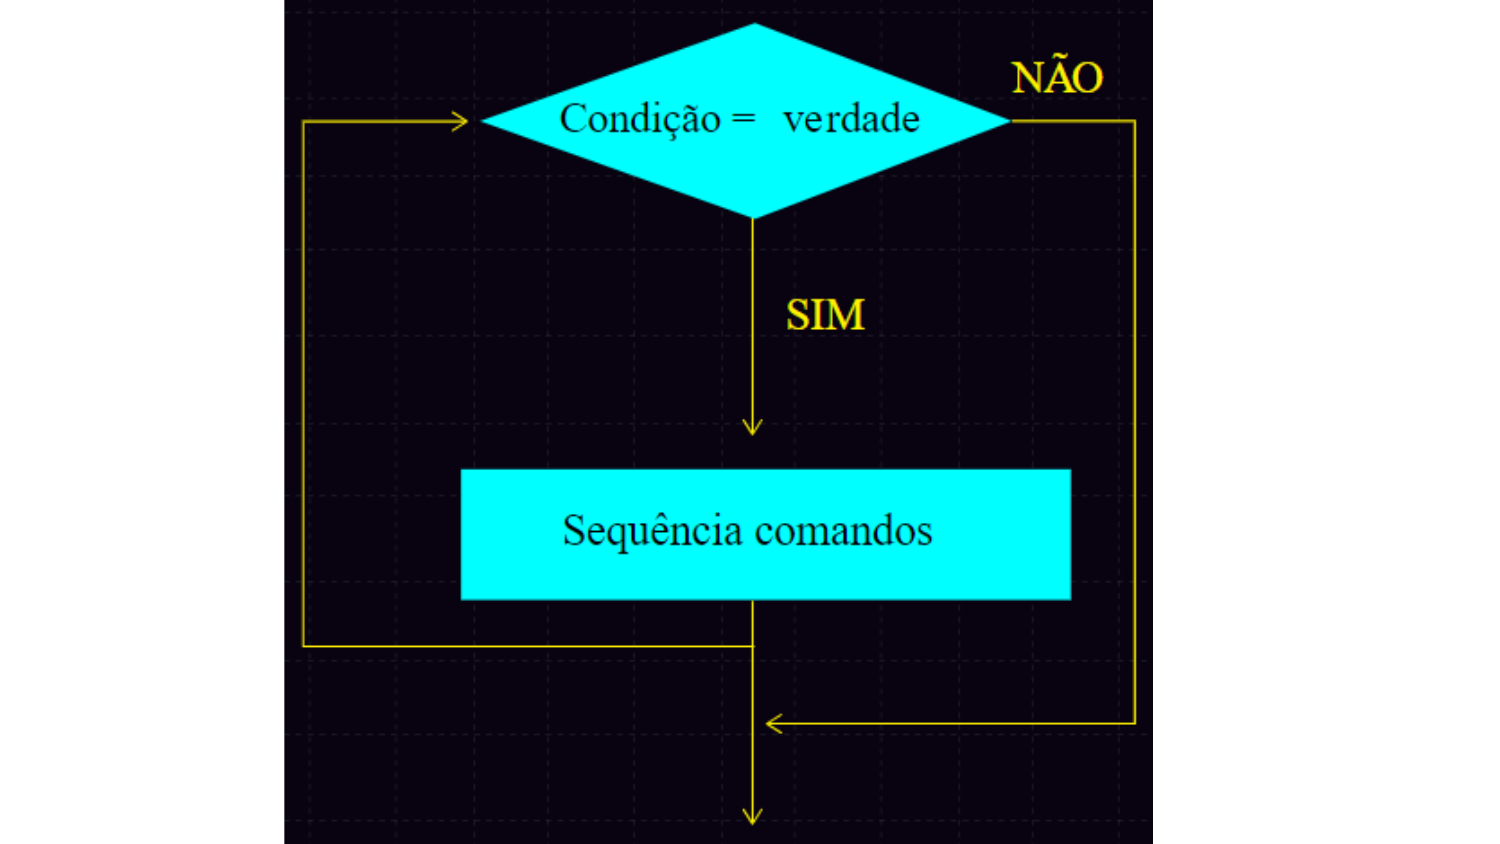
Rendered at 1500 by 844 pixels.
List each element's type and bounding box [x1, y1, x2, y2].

picture [284, 0, 1153, 844]
